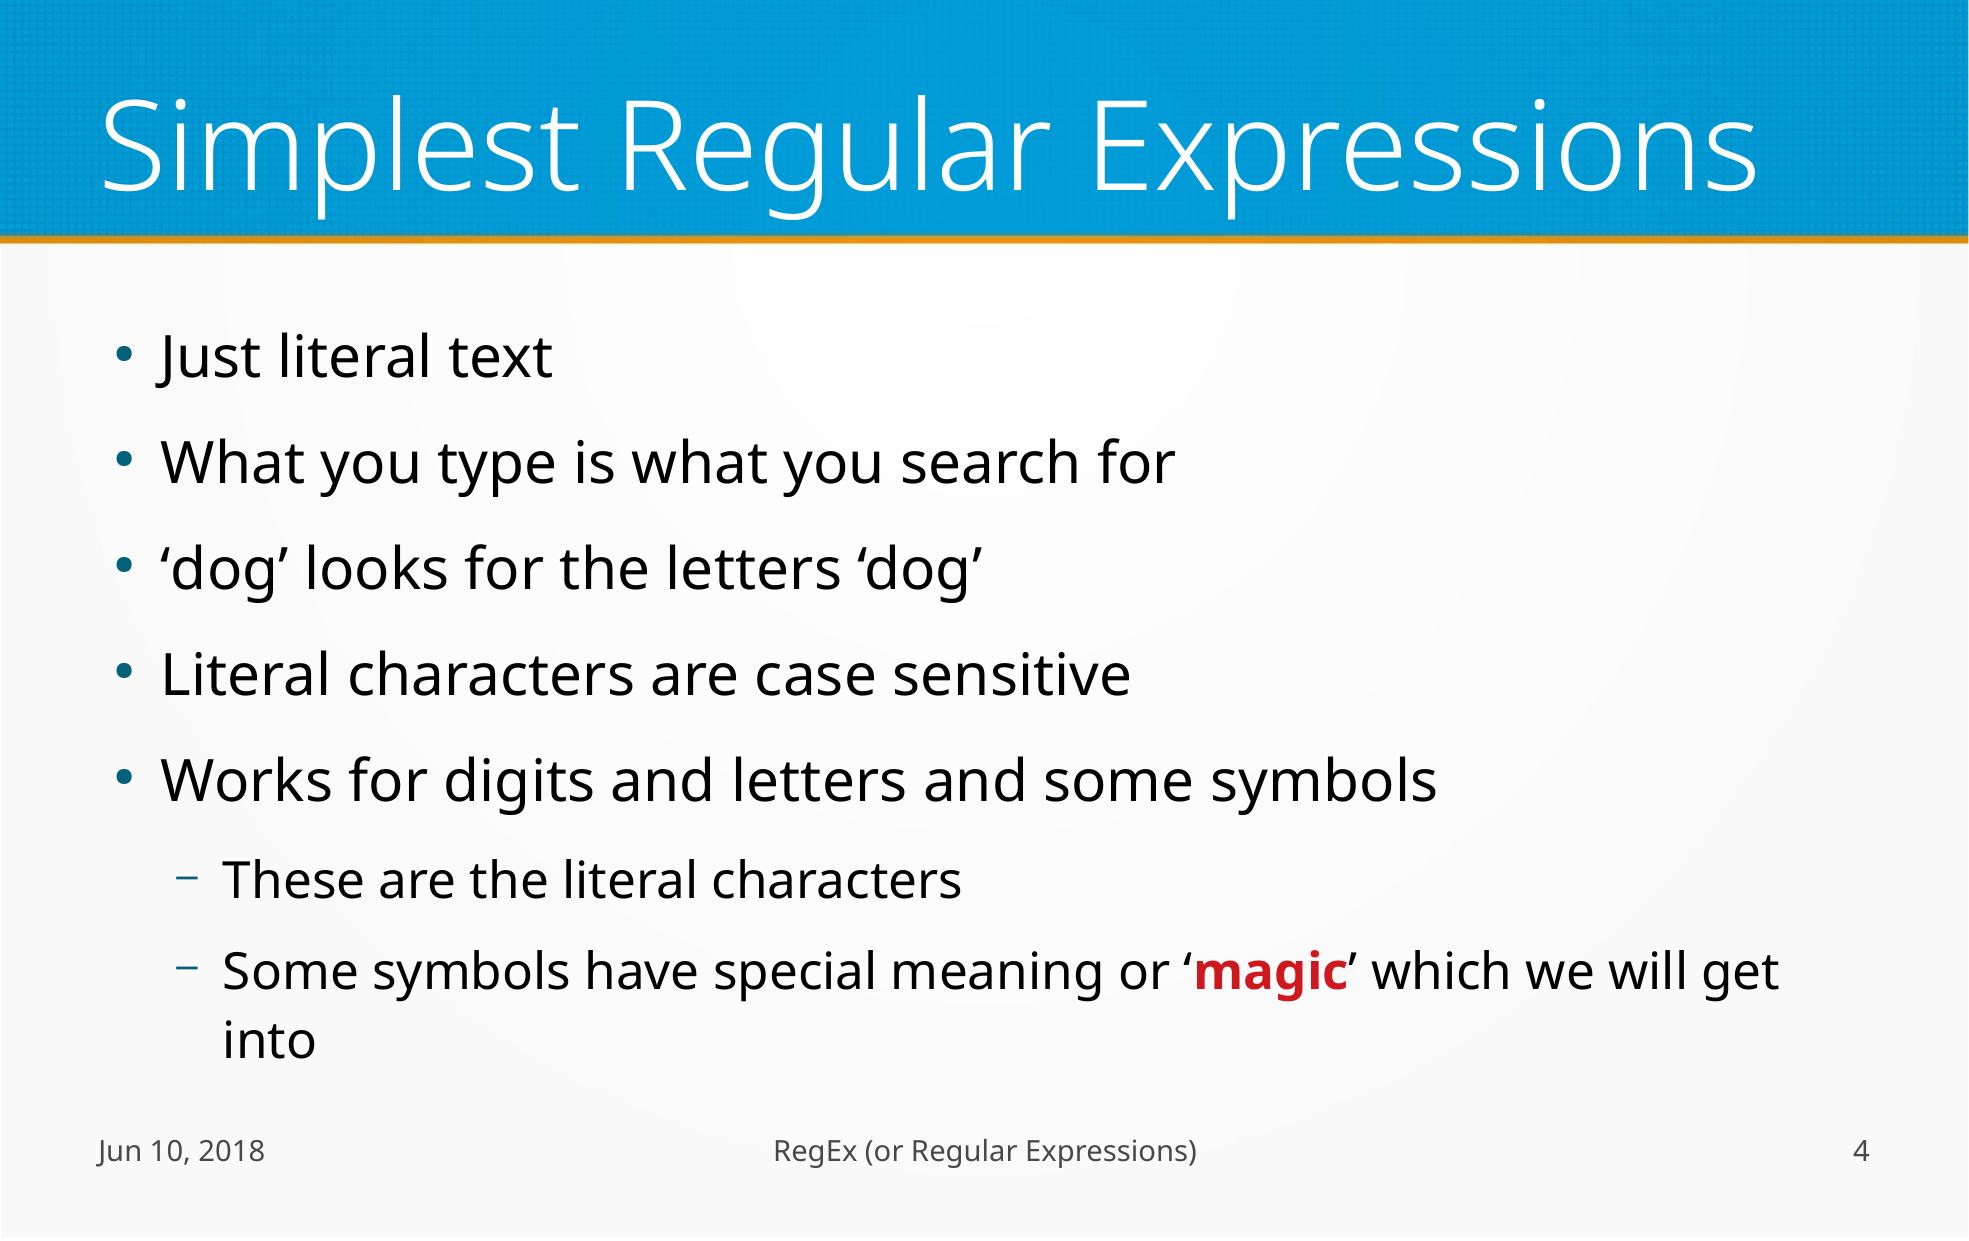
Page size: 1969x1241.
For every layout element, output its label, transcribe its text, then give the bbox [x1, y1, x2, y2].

picture [0, 233, 1969, 1241]
list Just literal text What you type is what you search for ‘dog’ looks for the letters ‘dog’ Literal characters are case sensitive Works for digits and letters and some symbols These are the literal characters Some symbols have special meaning or ‘magic’ which we will get into [98, 315, 1861, 1081]
title Simplest Regular Expressions [98, 19, 1870, 227]
